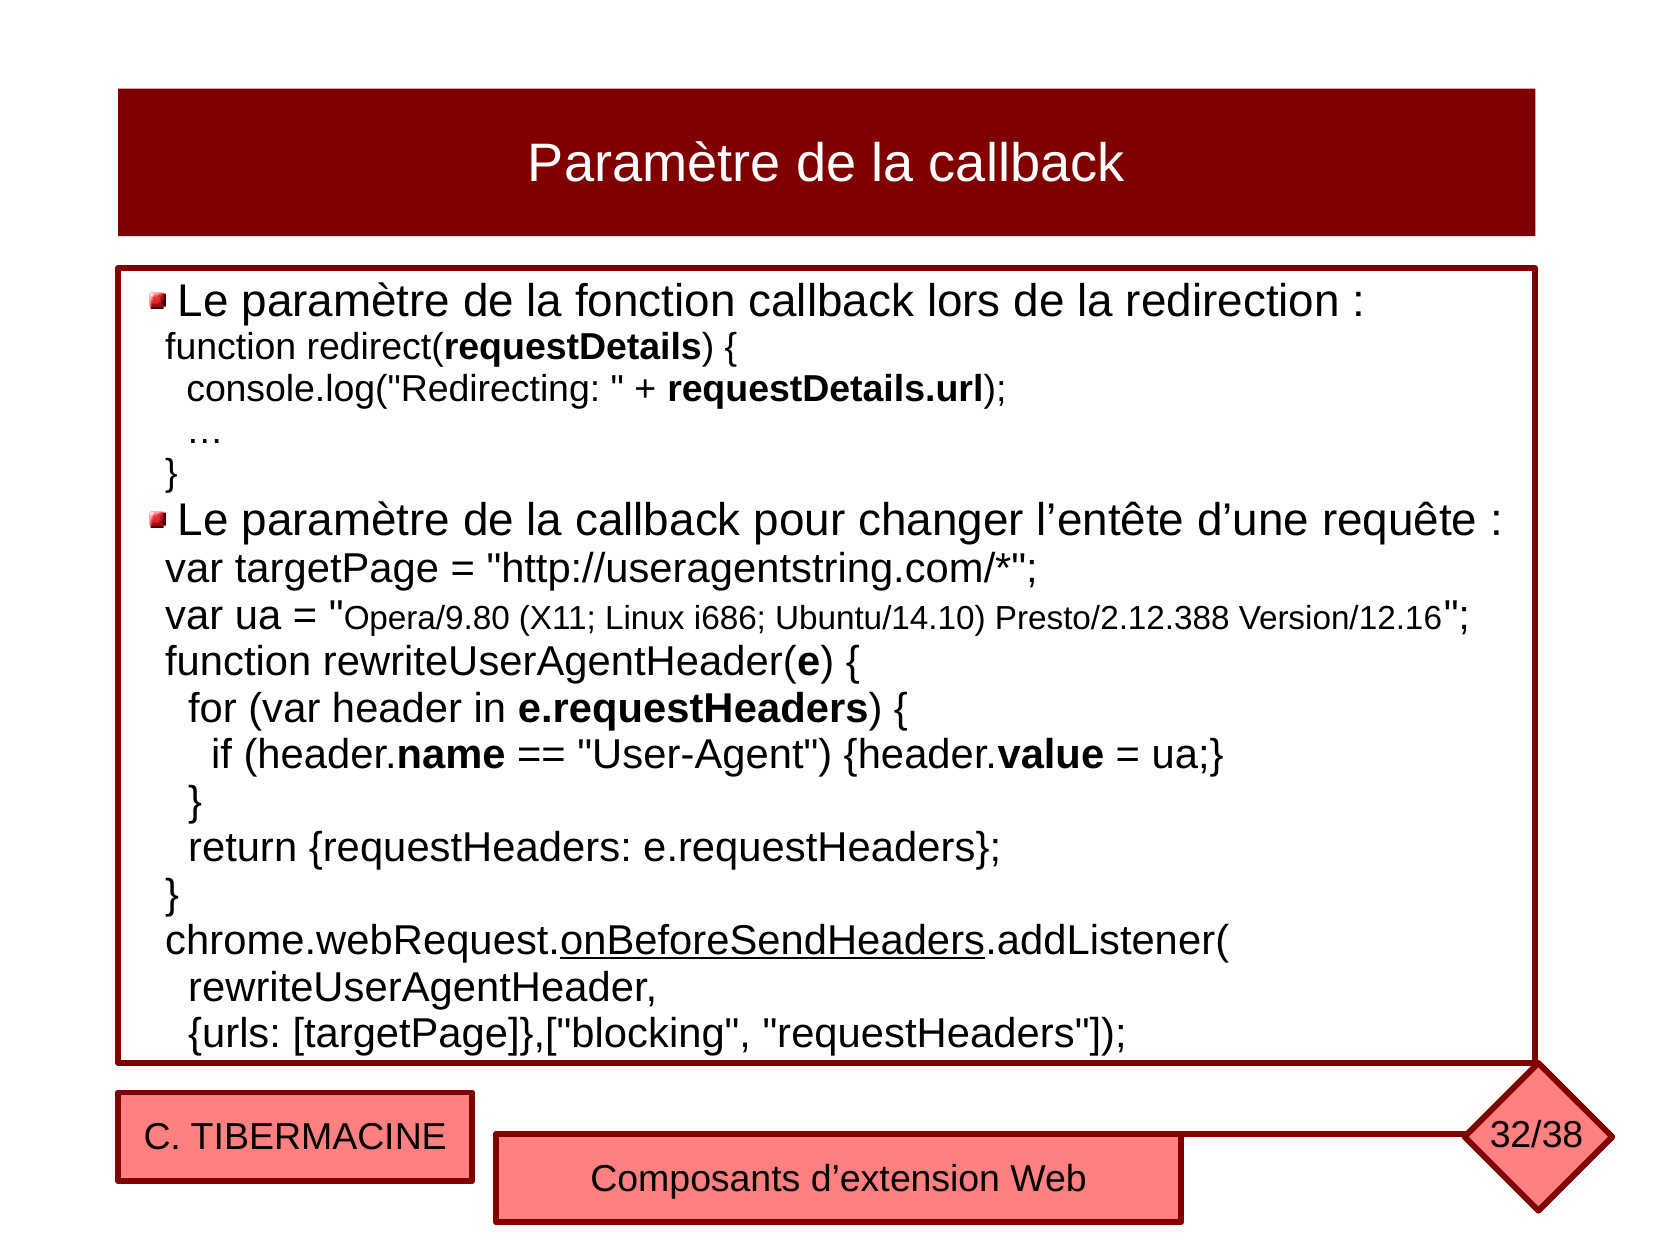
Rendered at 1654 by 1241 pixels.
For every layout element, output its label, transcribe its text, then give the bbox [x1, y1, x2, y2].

text_box [1490, 1163, 1587, 1211]
text_box Paramètre de la callback [118, 88, 1536, 237]
text_box C. TIBERMACINE [118, 1092, 473, 1182]
text_box [1464, 1126, 1475, 1148]
picture [149, 511, 166, 528]
text_box <numéro>/38 [1475, 1106, 1654, 1163]
text_box Composants d’extension Web [496, 1133, 1182, 1223]
text_box Le paramètre de la fonction callback lors de la redirection : function redirect(requestDetails) { console.log("Redirecting: " + requestDetails.url); … } Le paramètre de la callback pour changer l’entête d’une requête : var targetPage = "http://useragentstring.com/*"; var ua = "Opera/9.80 (X11; Linux i686; Ubuntu/14.10) Presto/2.12.388 Version/12.16"; function rewriteUserAgentHeader(e) { for (var header in e.requestHeaders) { if (header.name == "User-Agent") {header.value = ua;} } return {requestHeaders: e.requestHeaders}; } chrome.webRequest.onBeforeSendHeaders.addListener( rewriteUserAgentHeader, {urls: [targetPage]},["blocking", "requestHeaders"]); [118, 267, 1536, 1063]
picture [149, 292, 166, 309]
text_box [1495, 1062, 1582, 1106]
